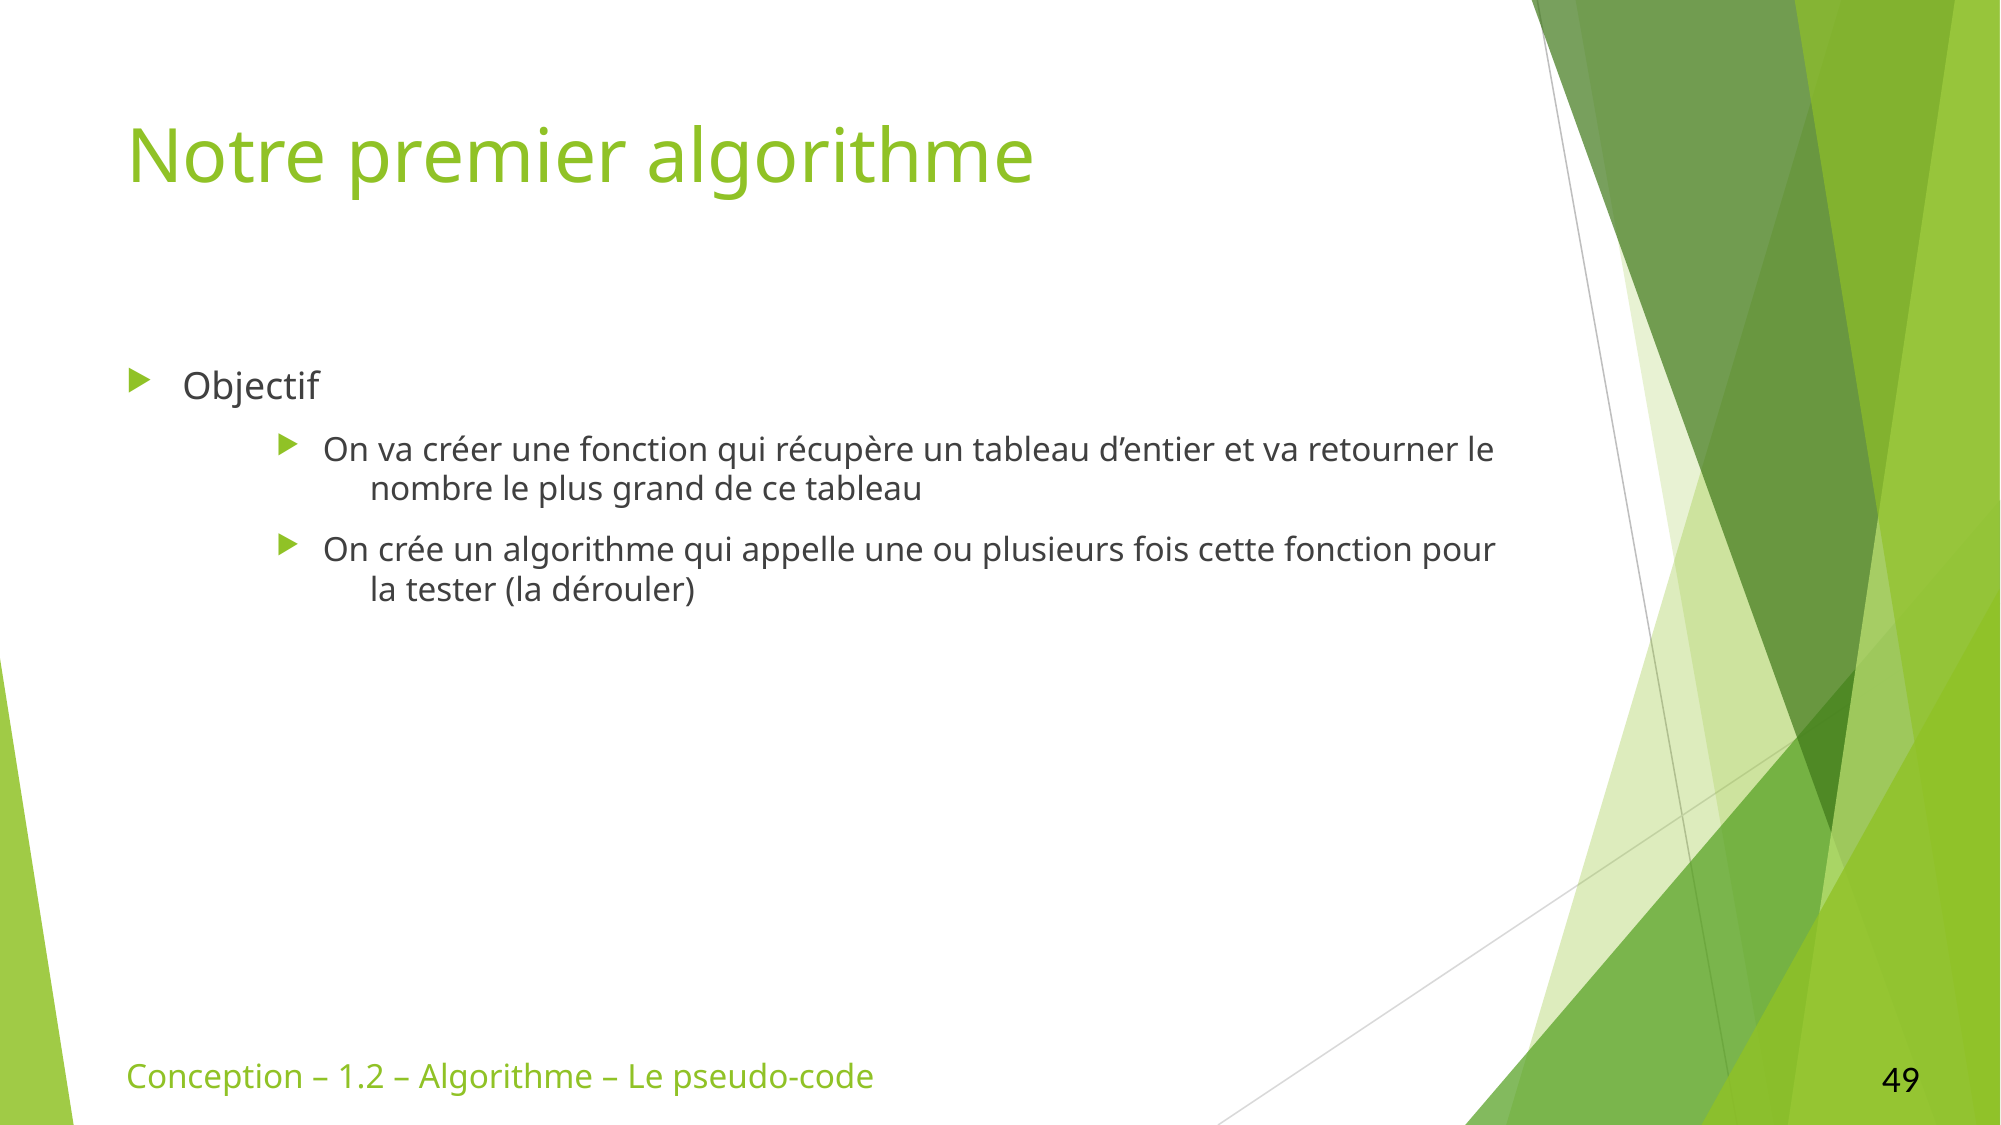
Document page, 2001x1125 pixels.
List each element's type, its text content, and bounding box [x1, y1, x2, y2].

text_box Conception – 1.2 – Algorithme – Le pseudo-code [111, 1047, 1094, 1109]
title Notre premier algorithme [111, 99, 1522, 317]
list Objectif On va créer une fonction qui récupère un tableau d’entier et va retourner le nombre le plus grand de ce tableau On crée un algorithme qui appelle une ou plusieurs fois cette fonction pour la tester (la dérouler) [111, 354, 1522, 992]
text_box [1866, 1047, 1979, 1108]
